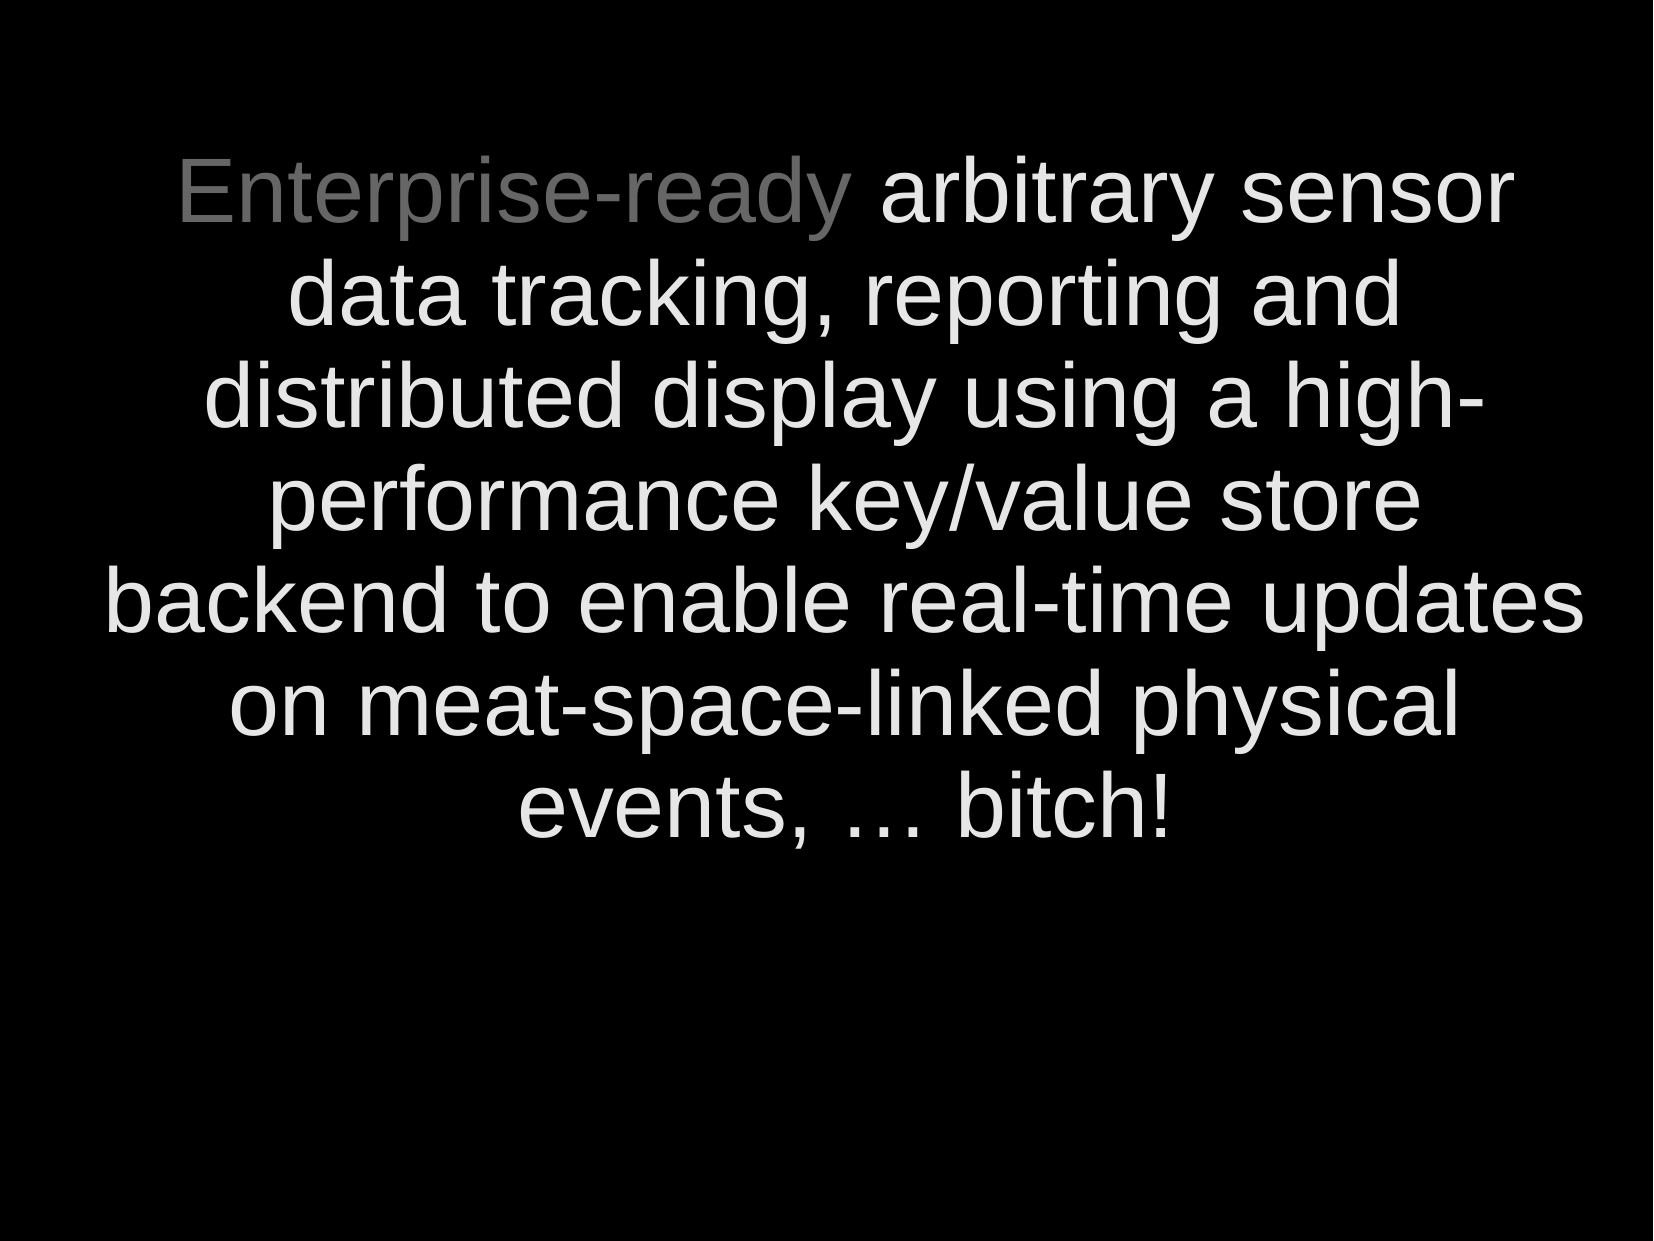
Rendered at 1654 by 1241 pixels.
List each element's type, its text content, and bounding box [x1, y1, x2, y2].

title Enterprise-ready arbitrary sensor data tracking, reporting and distributed display using a high-performance key/value store backend to enable real-time updates on meat-space-linked physical events, … bitch! [102, 139, 1591, 858]
